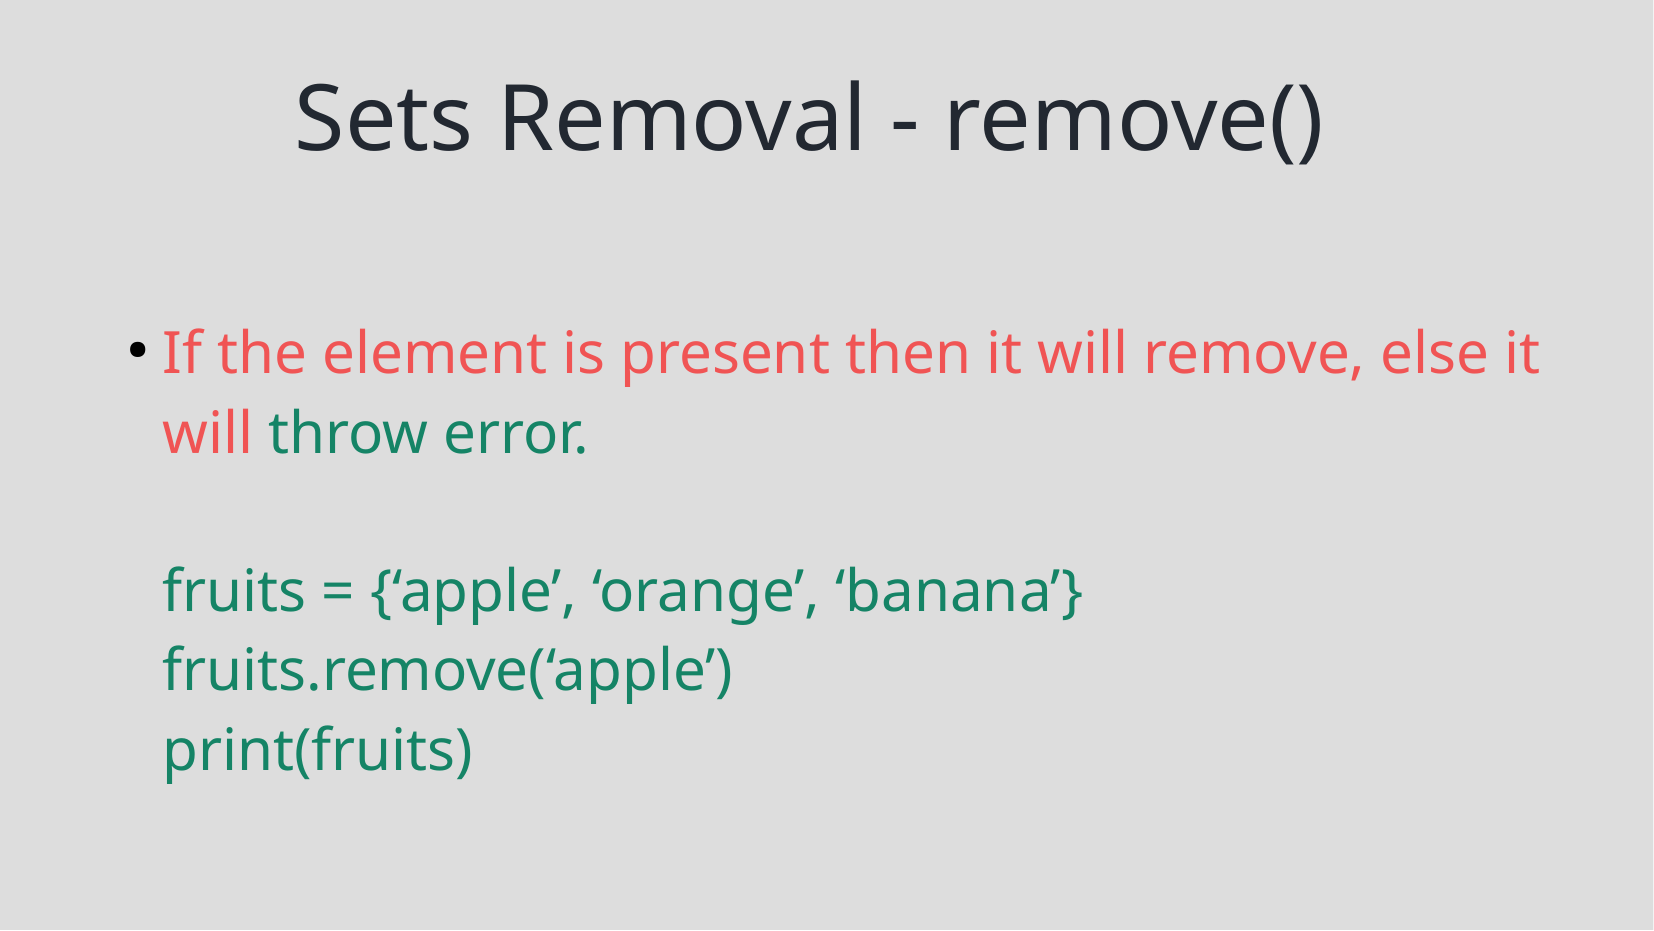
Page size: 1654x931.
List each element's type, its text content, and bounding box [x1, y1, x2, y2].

title Sets Removal - remove() [82, 37, 1538, 193]
text_box If the element is present then it will remove, else it will throw error. fruits = {‘apple’, ‘orange’, ‘banana’} fruits.remove(‘apple’) print(fruits) [112, 225, 1613, 816]
